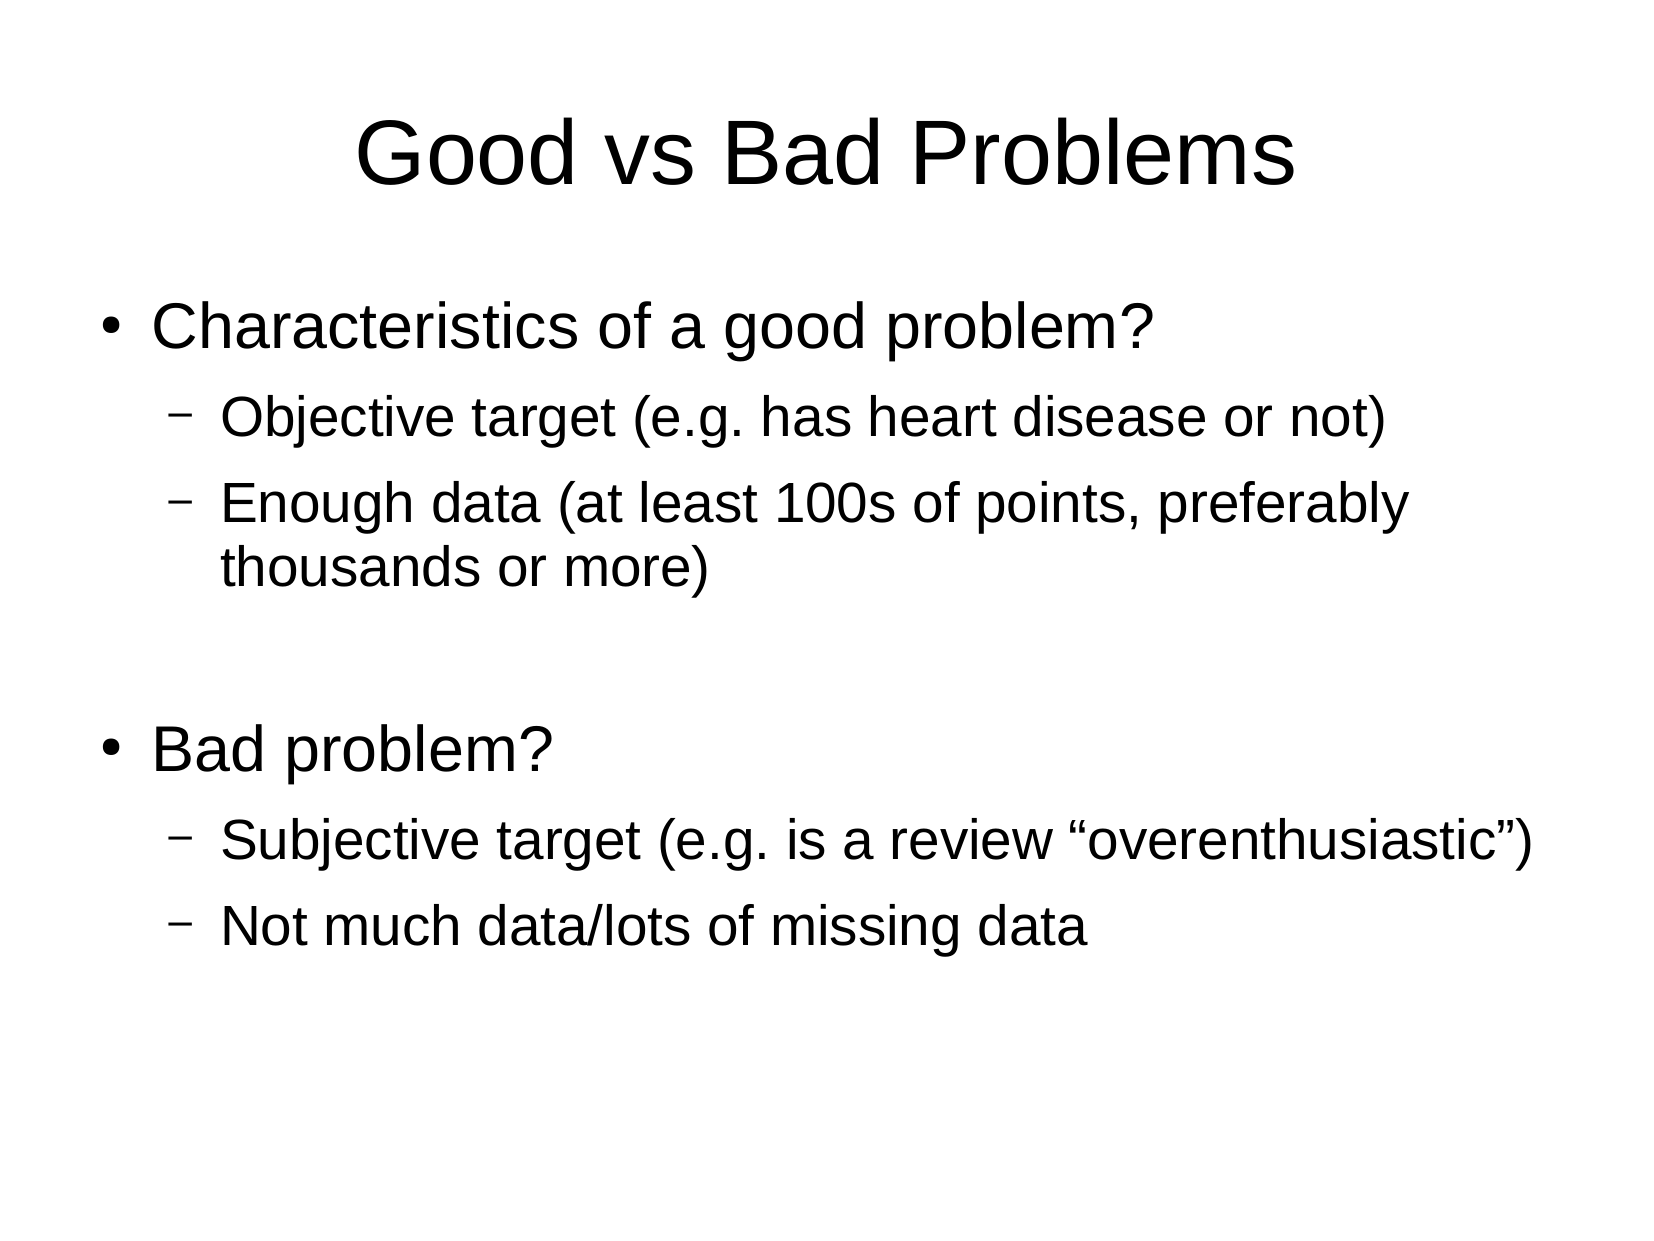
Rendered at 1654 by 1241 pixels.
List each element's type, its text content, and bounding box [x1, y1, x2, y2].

list Characteristics of a good problem? Objective target (e.g. has heart disease or not) Enough data (at least 100s of points, preferably thousands or more) Bad problem? Subjective target (e.g. is a review “overenthusiastic”) Not much data/lots of missing data [82, 290, 1571, 1010]
title Good vs Bad Problems [82, 49, 1571, 257]
